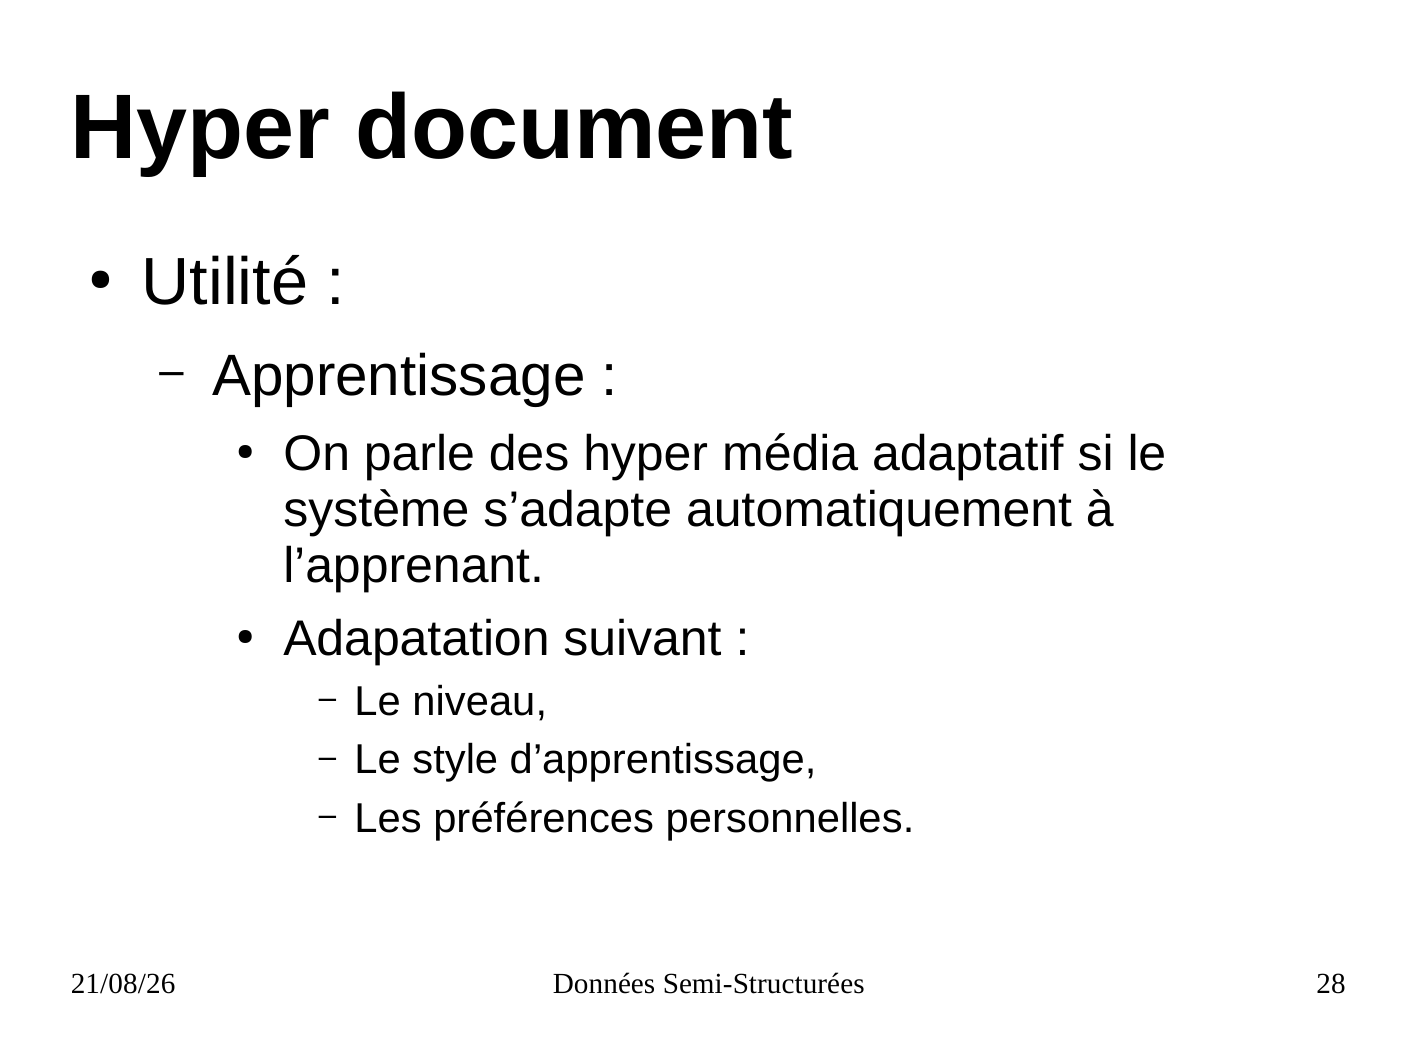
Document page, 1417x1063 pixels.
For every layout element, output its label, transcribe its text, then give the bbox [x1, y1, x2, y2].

title Hyper document [70, 42, 1346, 212]
list Utilité : Apprentissage : On parle des hyper média adaptatif si le système s’adapte automatiquement à l’apprenant. Adapatation suivant : Le niveau, Le style d’apprentissage, Les préférences personnelles. [70, 244, 1346, 925]
